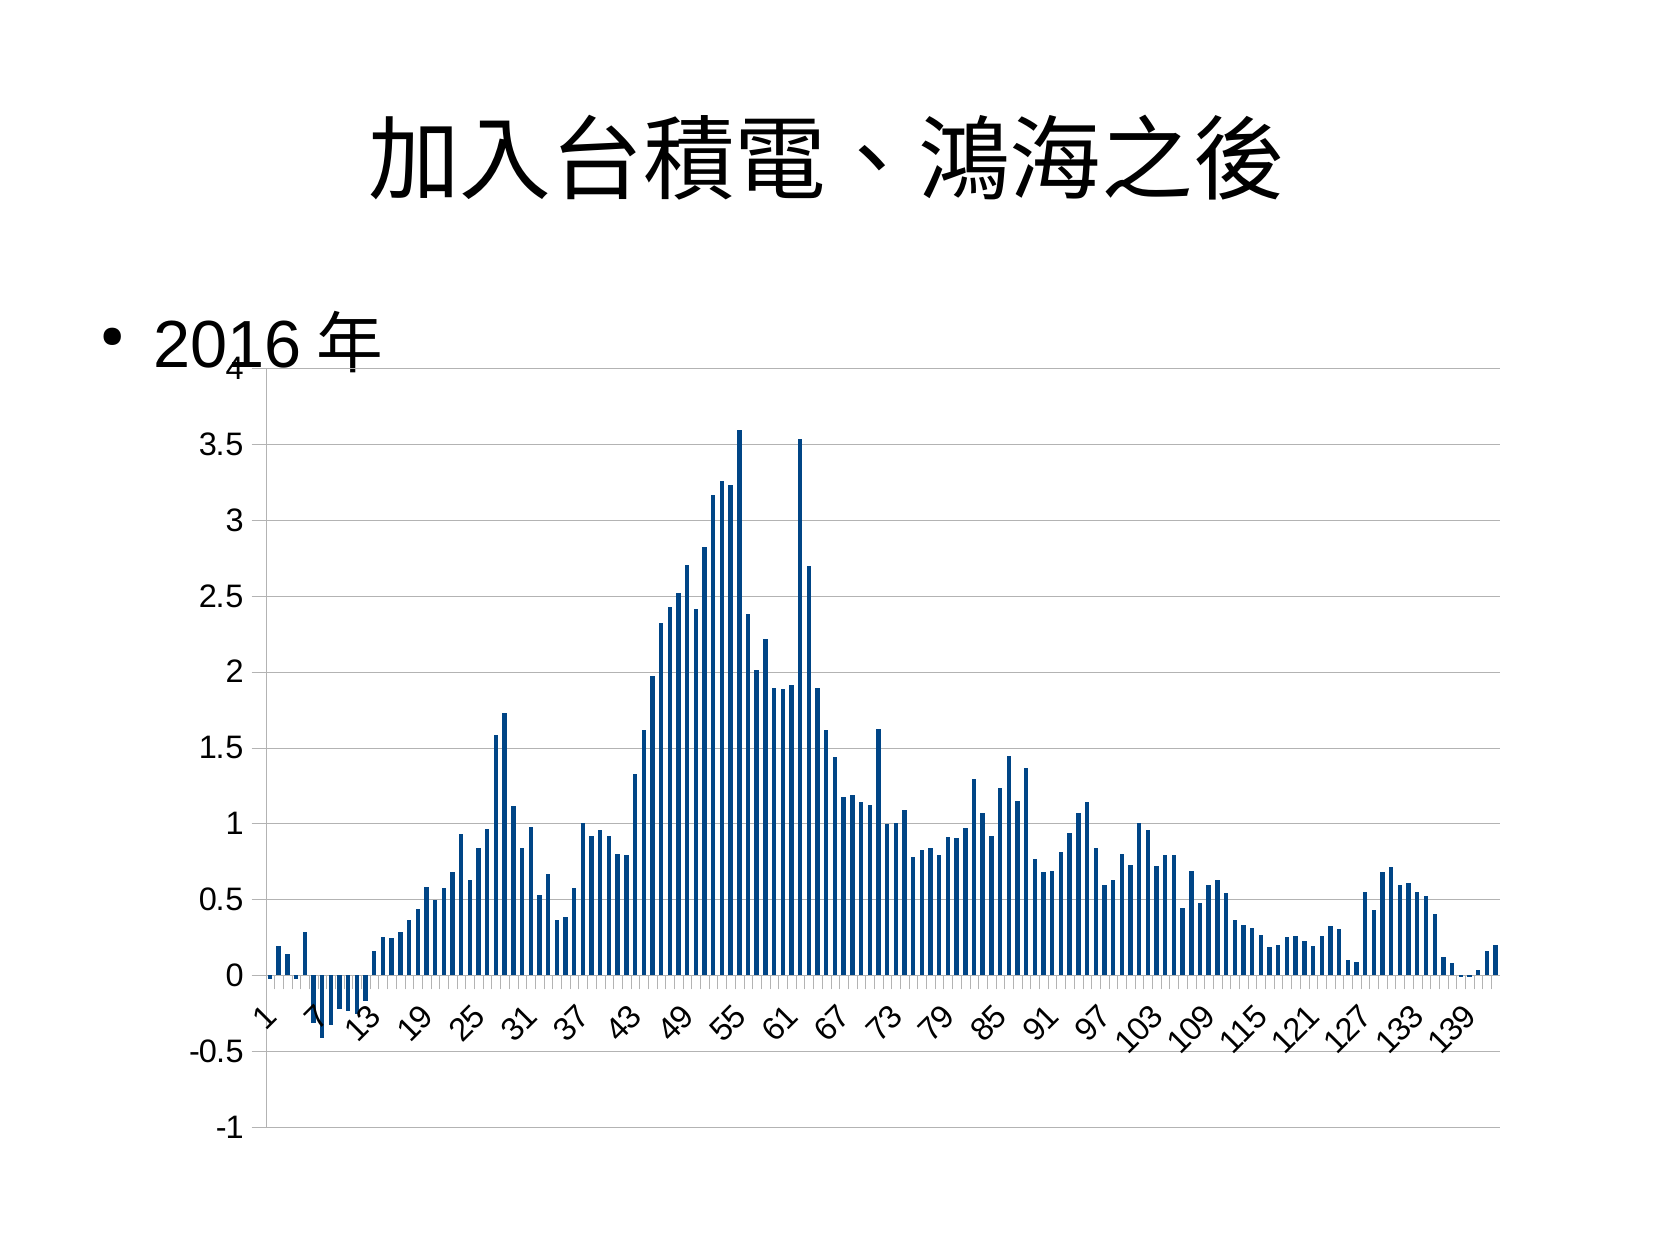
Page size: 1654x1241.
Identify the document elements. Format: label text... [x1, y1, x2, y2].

picture [188, 349, 1501, 1146]
title 加入台積電、鴻海之後 [82, 49, 1571, 257]
list 2016年 [82, 290, 1571, 1010]
